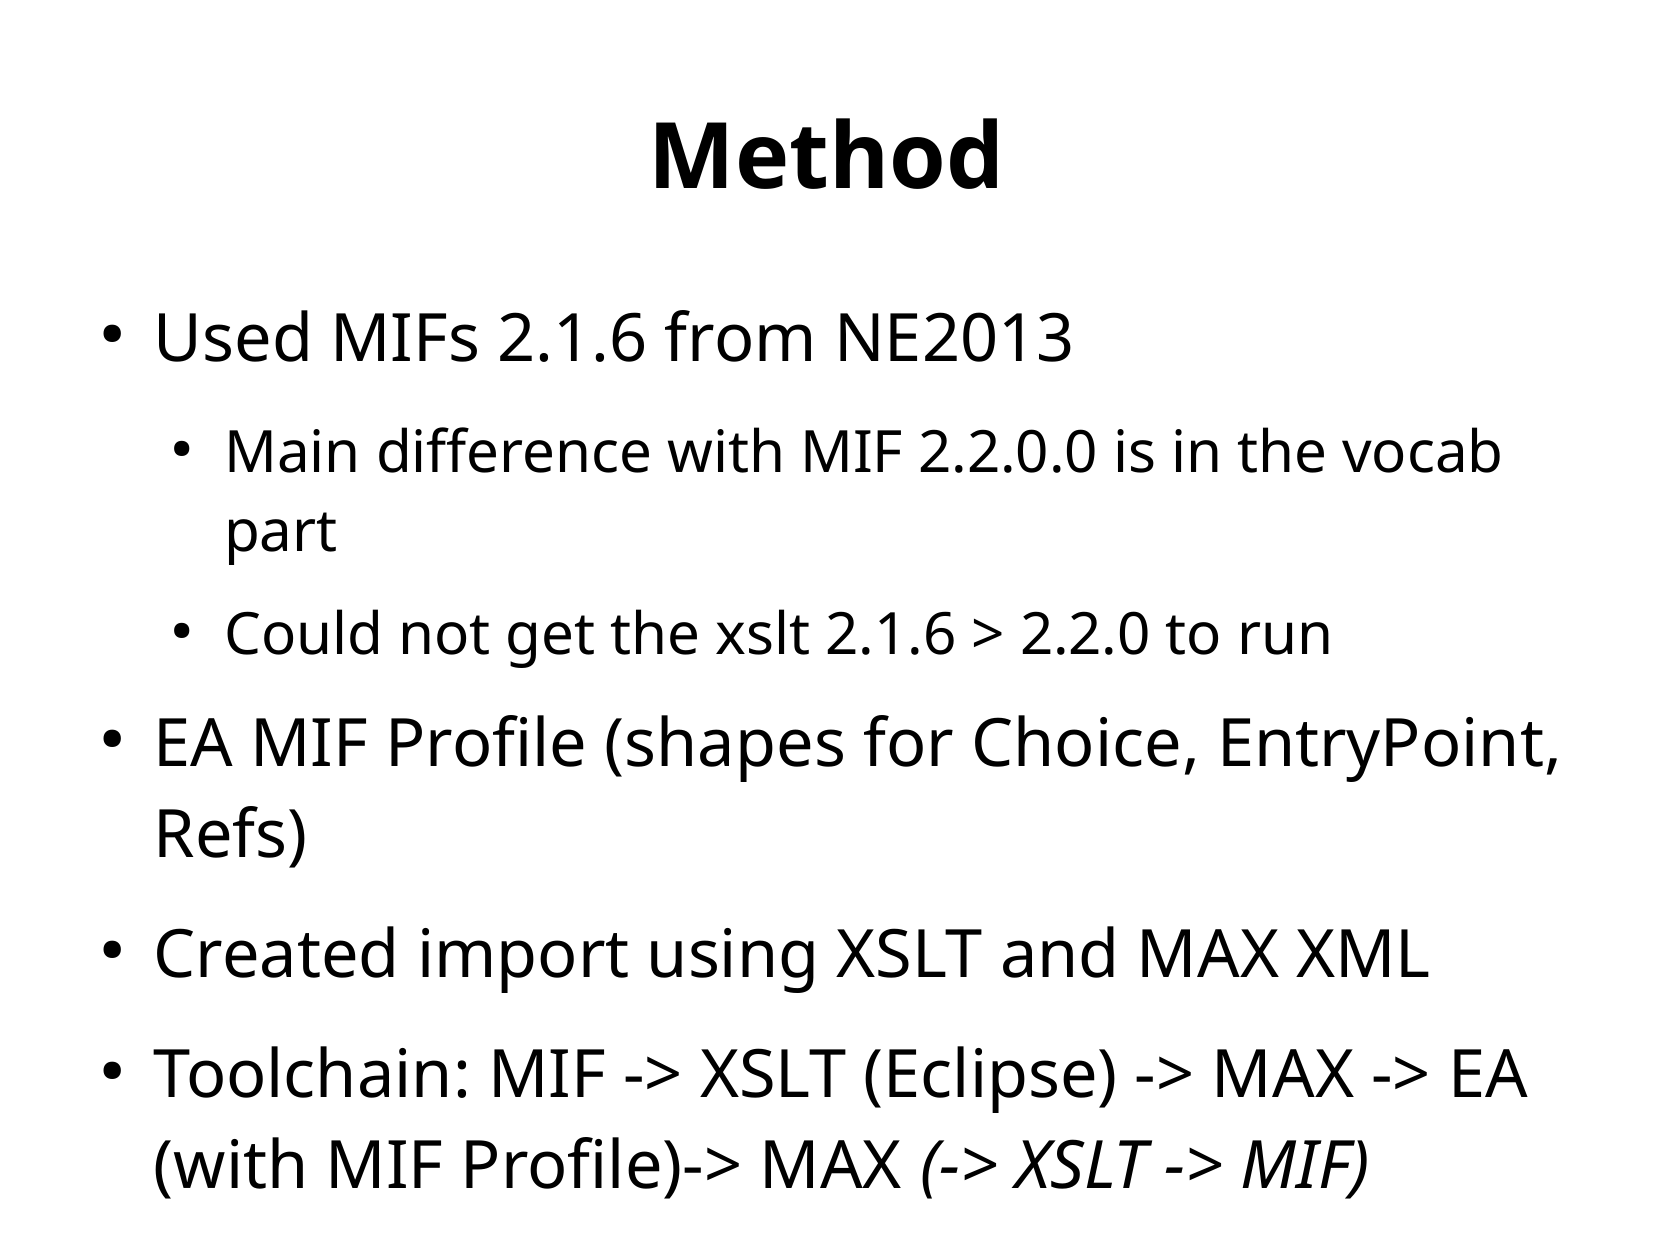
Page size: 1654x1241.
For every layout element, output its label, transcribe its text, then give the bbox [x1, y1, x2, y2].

list Used MIFs 2.1.6 from NE2013 Main difference with MIF 2.2.0.0 is in the vocab part Could not get the xslt 2.1.6 > 2.2.0 to run EA MIF Profile (shapes for Choice, EntryPoint, Refs) Created import using XSLT and MAX XML Toolchain: MIF -> XSLT (Eclipse) -> MAX -> EA (with MIF Profile)-> MAX (-> XSLT -> MIF) [82, 290, 1571, 1010]
title Method [82, 49, 1571, 257]
